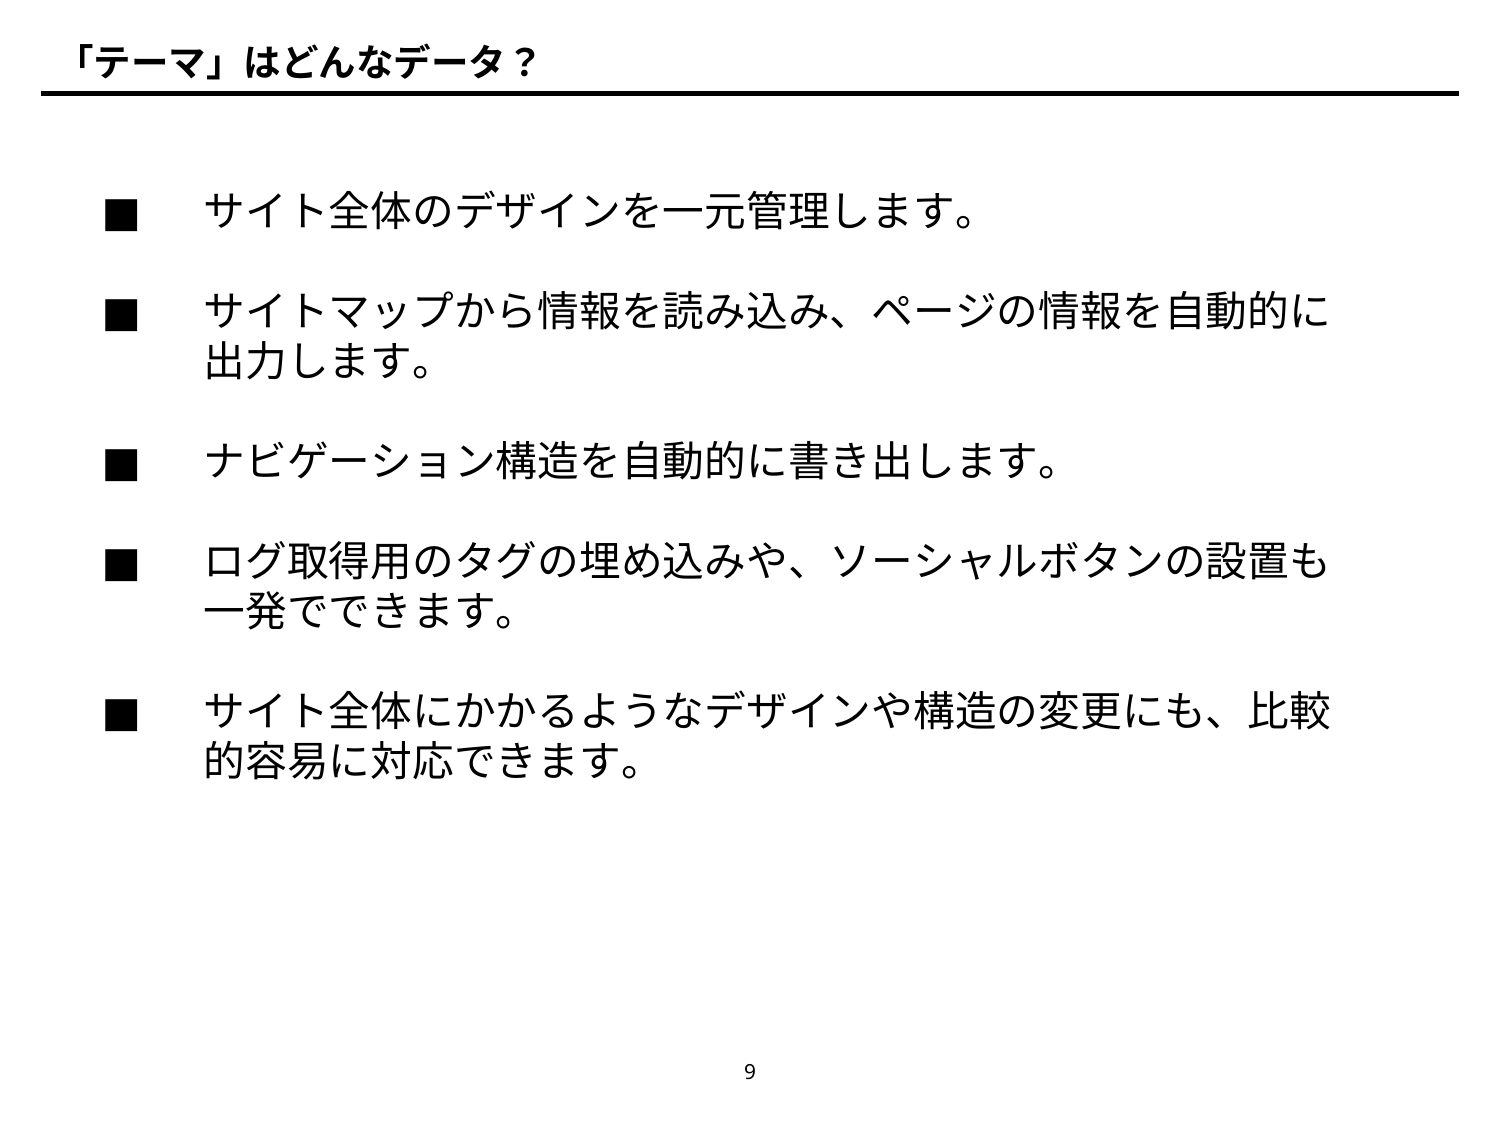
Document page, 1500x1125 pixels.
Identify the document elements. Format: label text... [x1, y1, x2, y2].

title 「テーマ」はどんなデータ？ [41, 33, 1459, 87]
text_box ■ ■ ■ ■ ■ [86, 177, 157, 793]
text_box サイト全体のデザインを一元管理します。 サイトマップから情報を読み込み、ページの情報を自動的に出力します。 ナビゲーション構造を自動的に書き出します。 ログ取得用のタグの埋め込みや、ソーシャルボタンの設置も一発でできます。 サイト全体にかかるようなデザインや構造の変更にも、比較的容易に対応できます。 [188, 177, 1362, 943]
